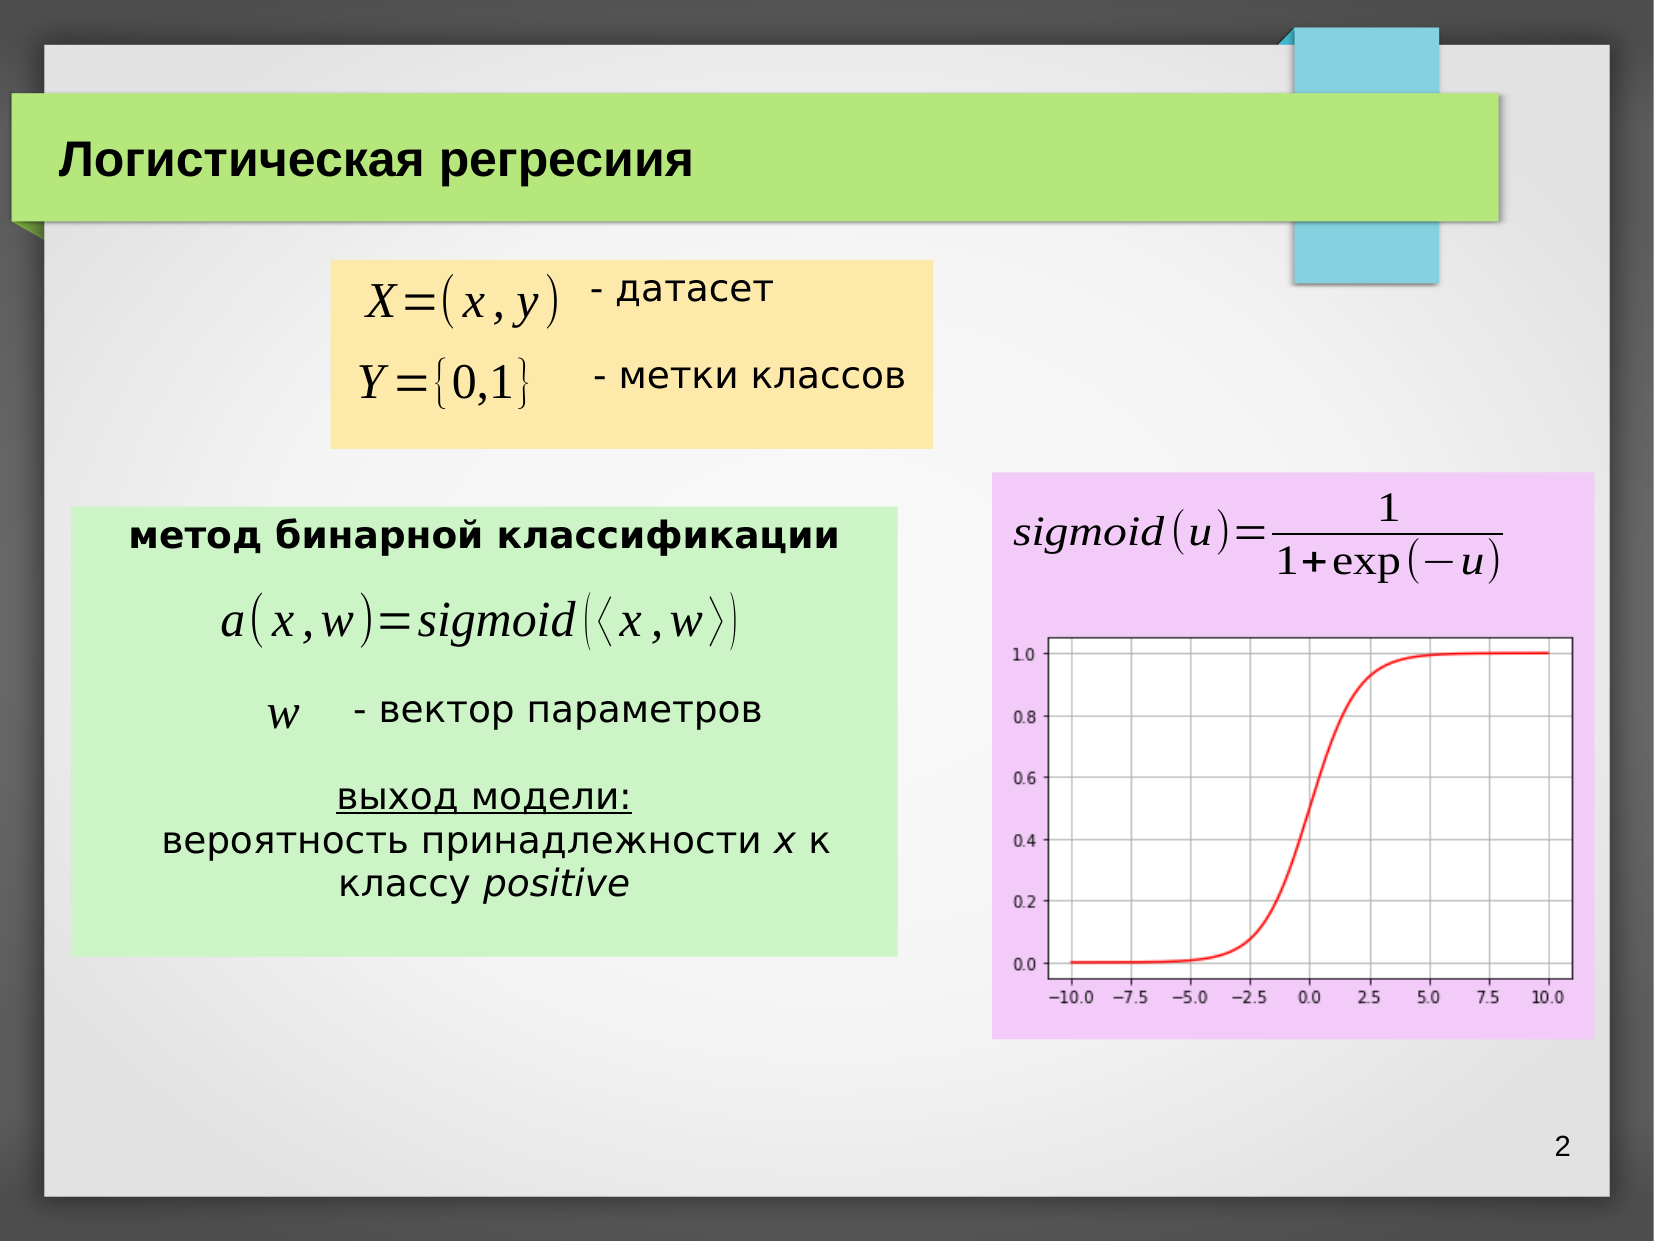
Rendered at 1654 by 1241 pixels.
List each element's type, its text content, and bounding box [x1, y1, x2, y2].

chart [350, 354, 542, 413]
text_box метод бинарной классификации - вектор параметров выход модели: вероятность принадлежности x к классу positive [70, 506, 898, 957]
chart [212, 589, 745, 654]
text_box [992, 472, 1595, 1040]
text_box - датасет - метки классов [330, 259, 934, 449]
picture [0, 0, 1654, 1241]
chart [354, 271, 567, 332]
chart [259, 683, 309, 739]
chart [1005, 484, 1512, 587]
title Логистическая регресиия [59, 106, 1477, 213]
